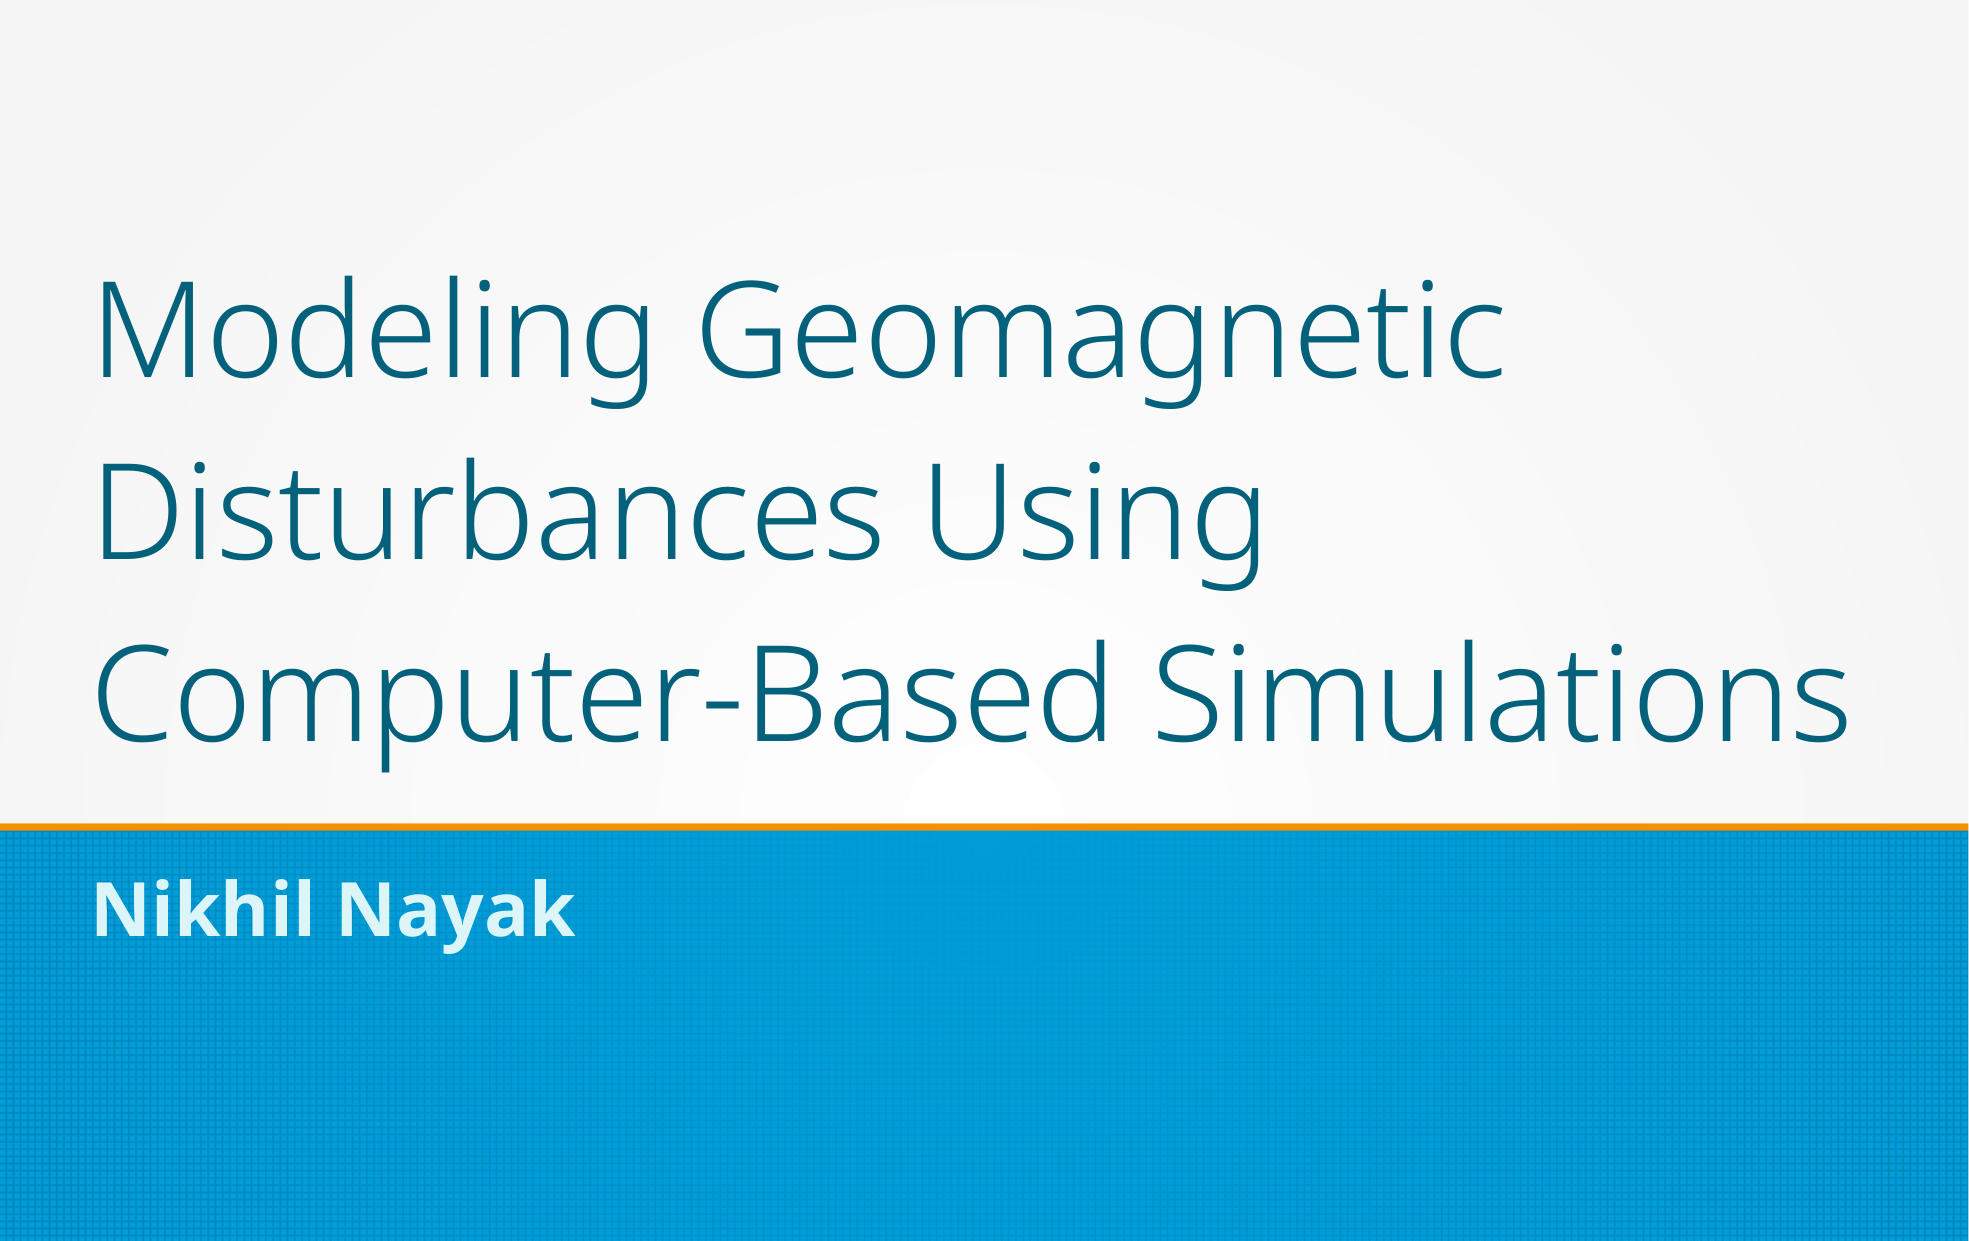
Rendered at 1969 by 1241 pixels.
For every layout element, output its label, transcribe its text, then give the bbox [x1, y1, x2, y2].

picture [0, 0, 1969, 830]
title Modeling Geomagnetic Disturbances Using Computer-Based Simulations [90, 49, 1862, 781]
subtitle Nikhil Nayak [90, 855, 1861, 1111]
